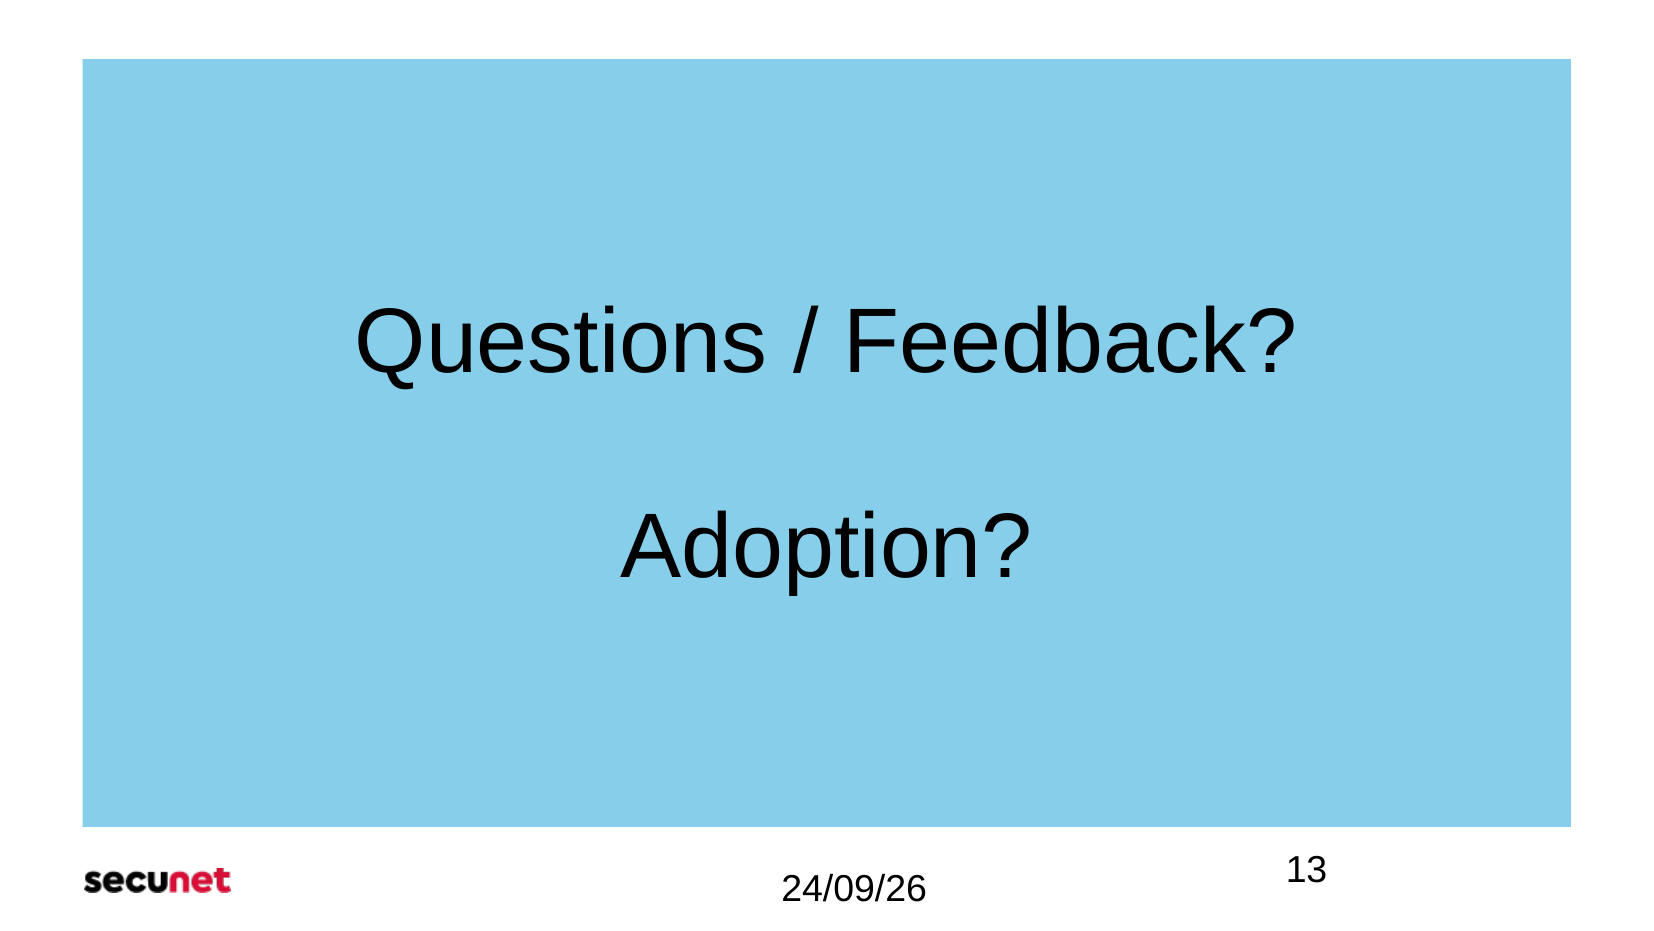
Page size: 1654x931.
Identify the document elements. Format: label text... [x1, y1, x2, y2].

title Questions / Feedback? Adoption? [82, 59, 1571, 827]
picture [84, 868, 231, 893]
